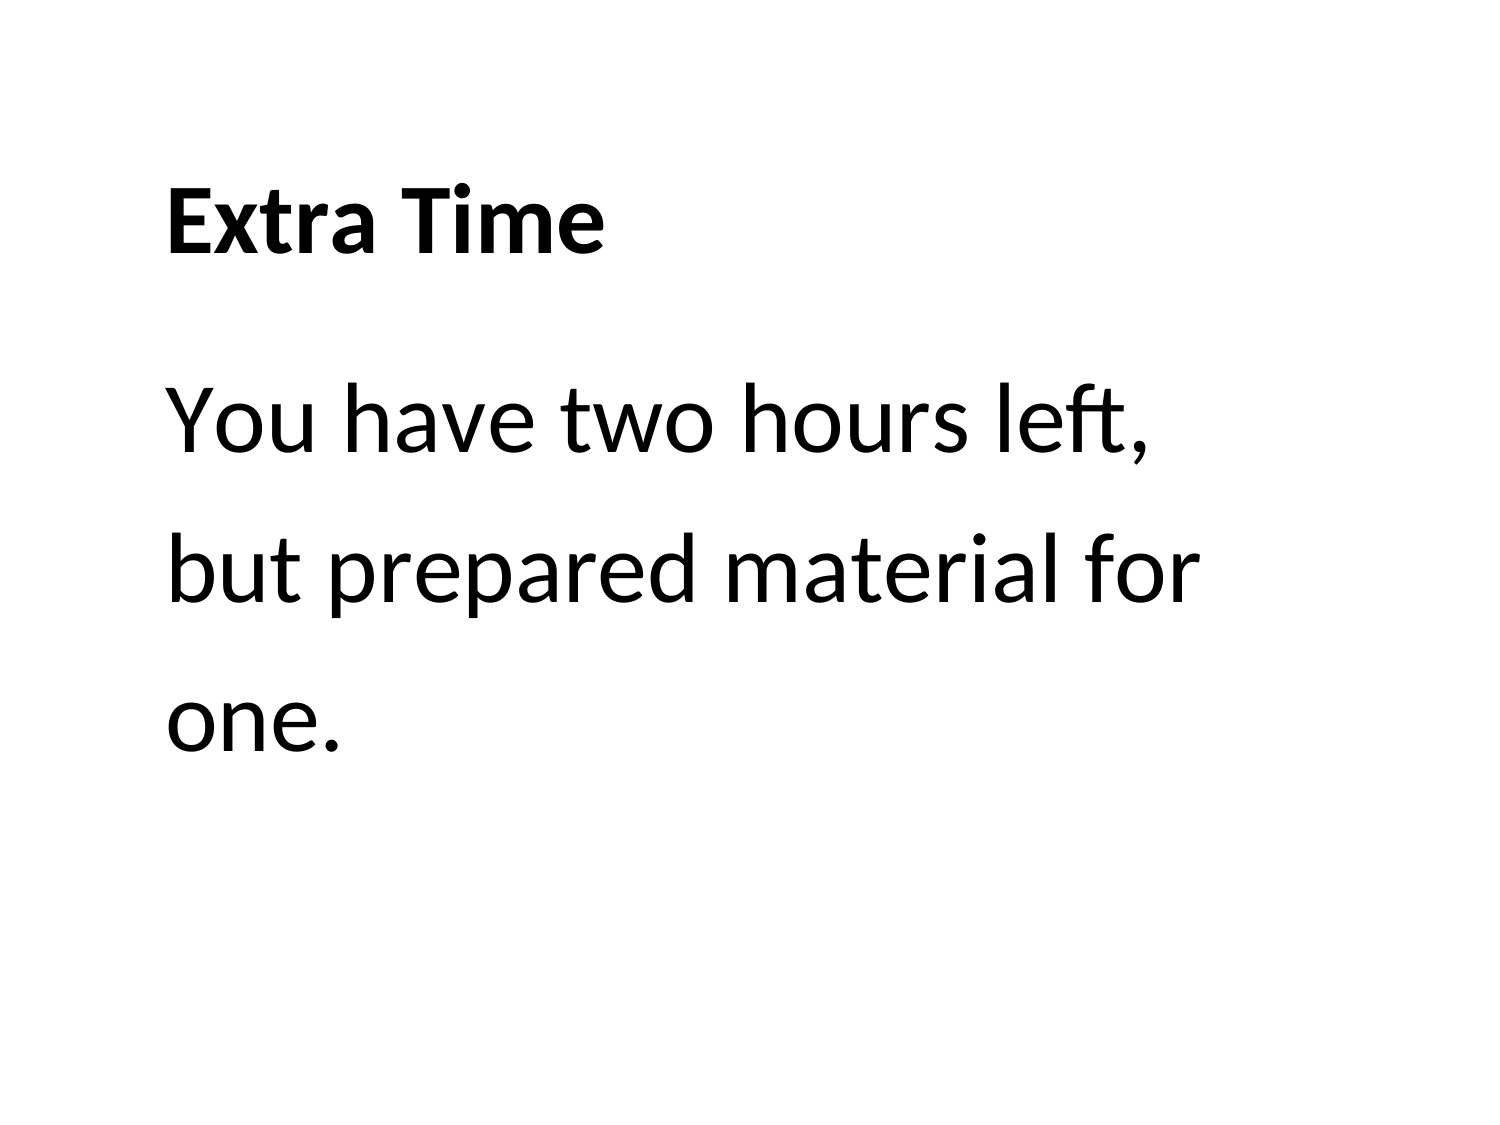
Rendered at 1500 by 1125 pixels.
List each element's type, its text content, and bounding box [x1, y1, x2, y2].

text_box Extra Time [149, 166, 1427, 262]
text_box You have two hours left, but prepared material for one. [150, 314, 1306, 871]
